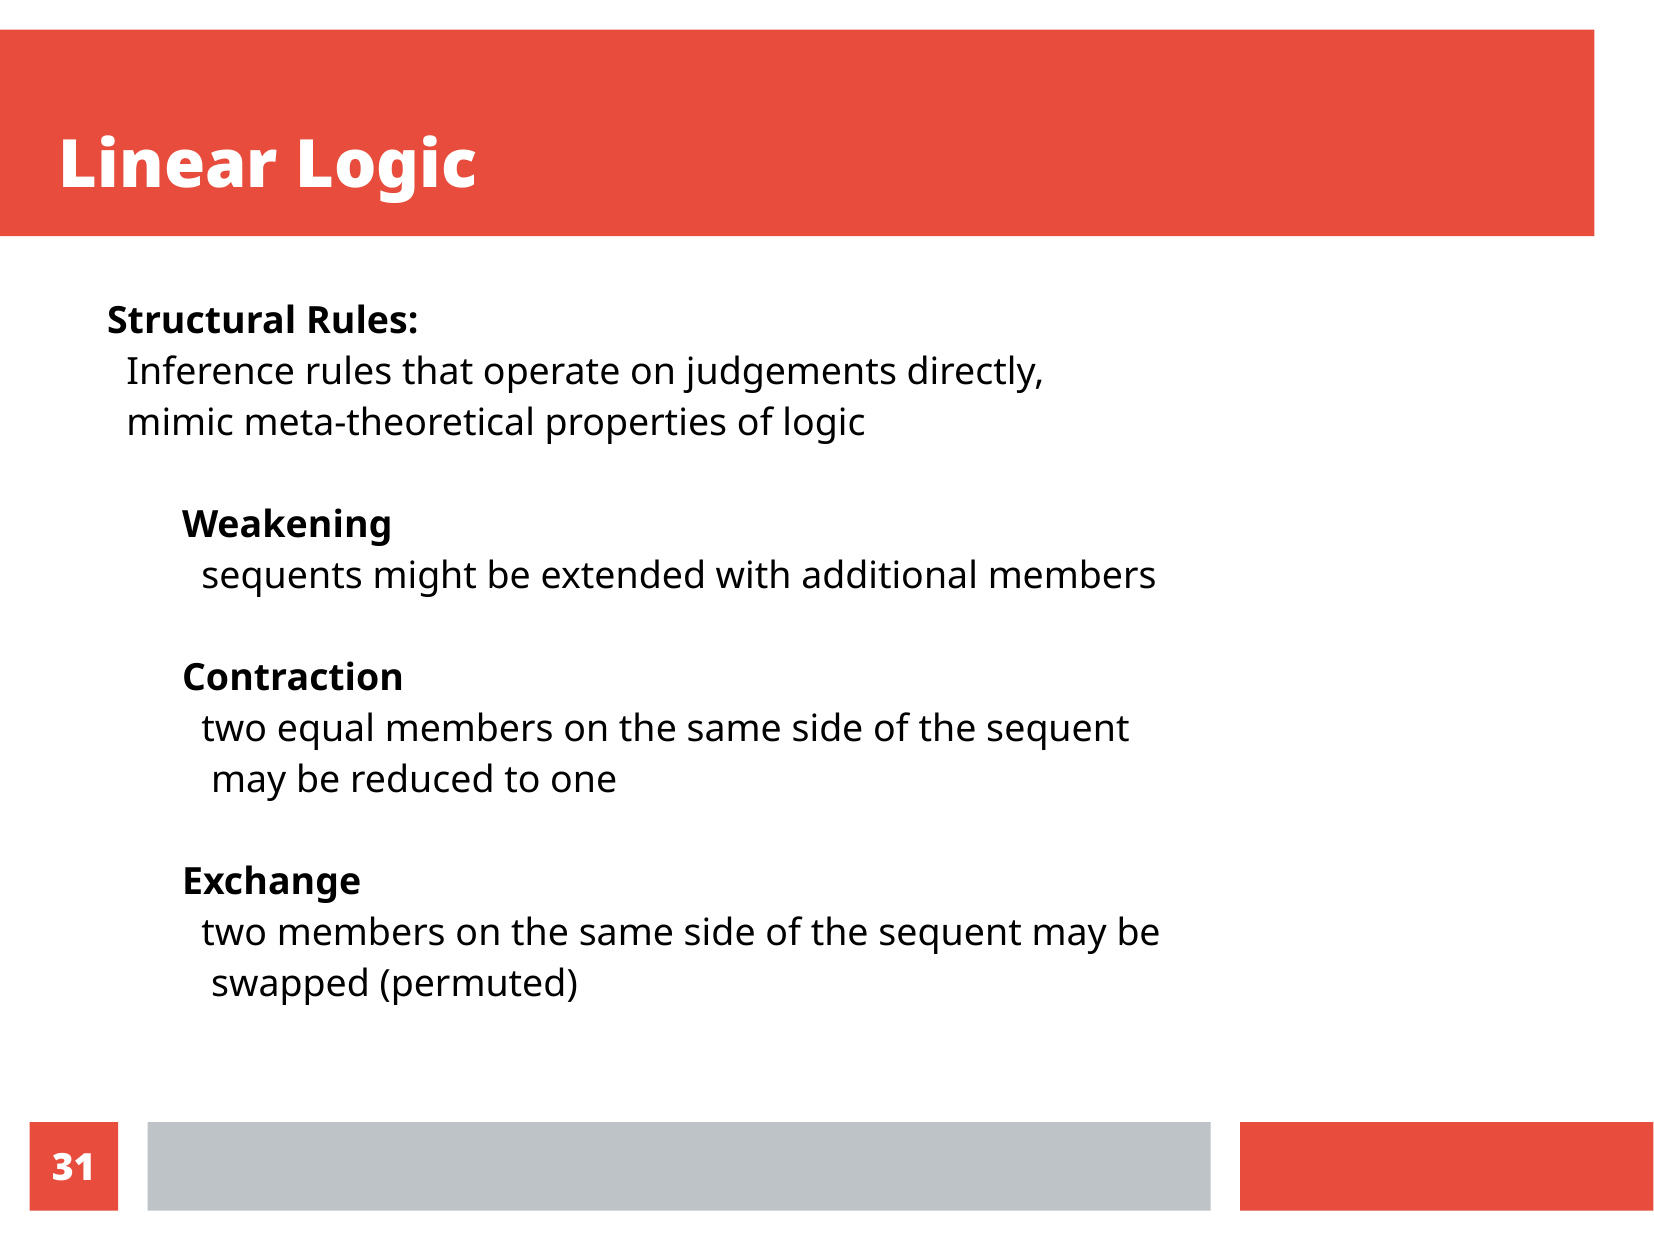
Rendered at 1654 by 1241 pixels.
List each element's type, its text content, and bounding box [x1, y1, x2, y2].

text_box Structural Rules: Inference rules that operate on judgements directly, mimic meta-theoretical properties of logic Weakening sequents might be extended with additional members Contraction two equal members on the same side of the sequent may be reduced to one Exchange two members on the same side of the sequent may be swapped (permuted) [92, 285, 1479, 954]
title Linear Logic [59, 59, 1595, 207]
